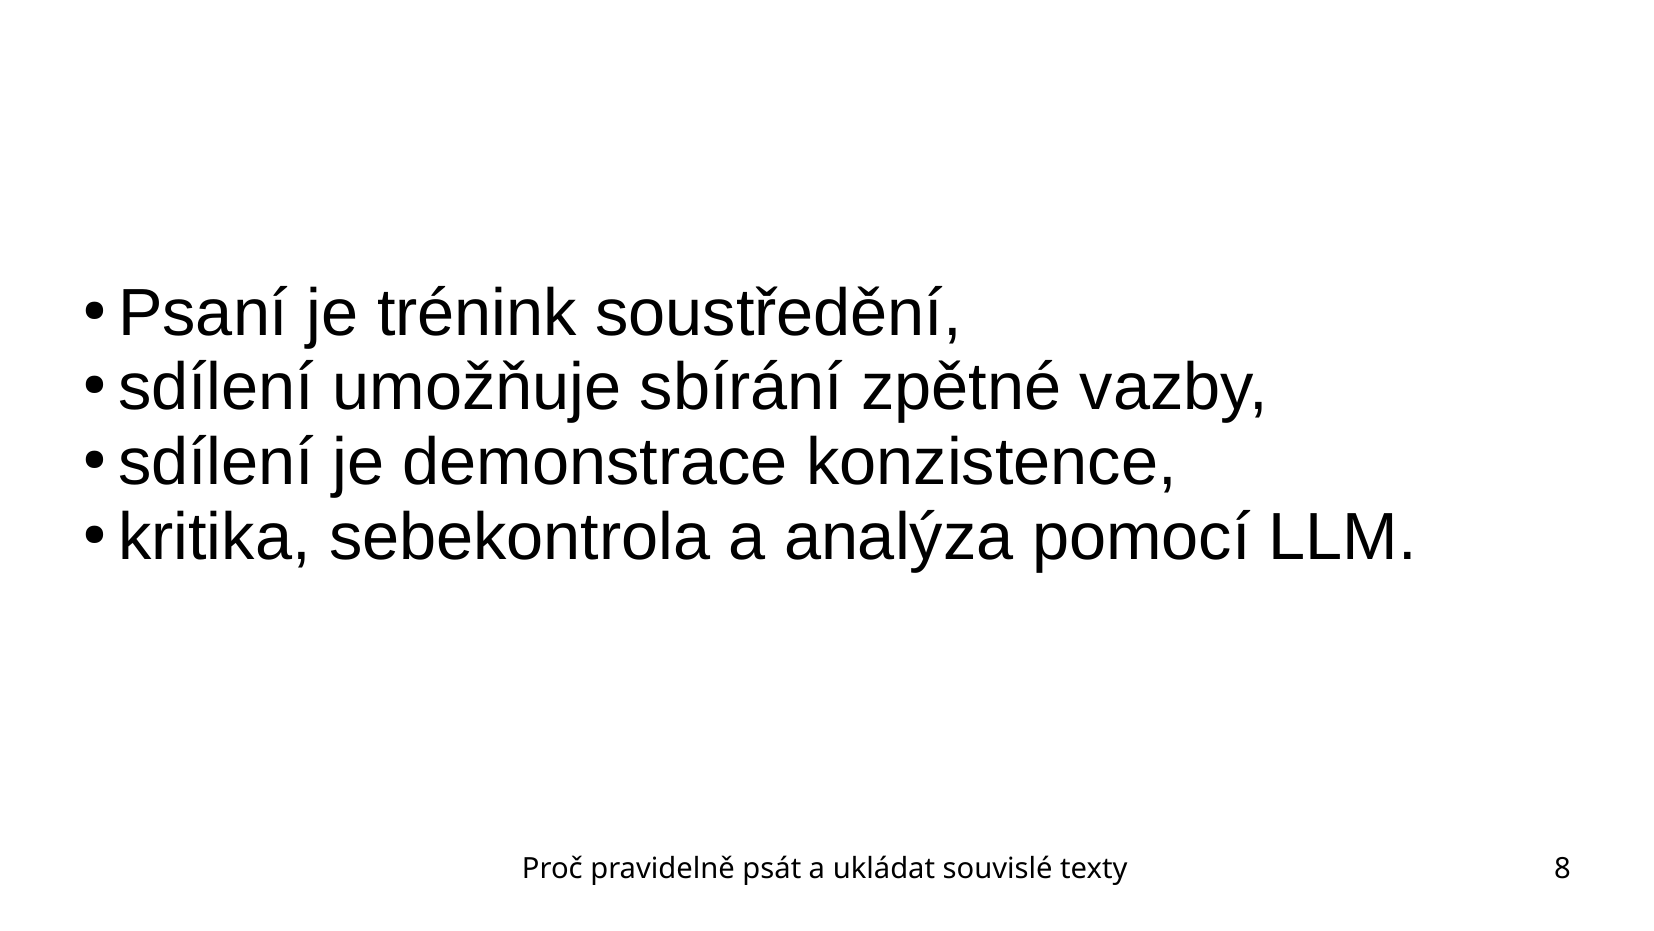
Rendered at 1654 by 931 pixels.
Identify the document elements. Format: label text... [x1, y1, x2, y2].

subtitle Psaní je trénink soustředění, sdílení umožňuje sbírání zpětné vazby, sdílení je demonstrace konzistence, kritika, sebekontrola a analýza pomocí LLM. [82, 274, 1571, 779]
